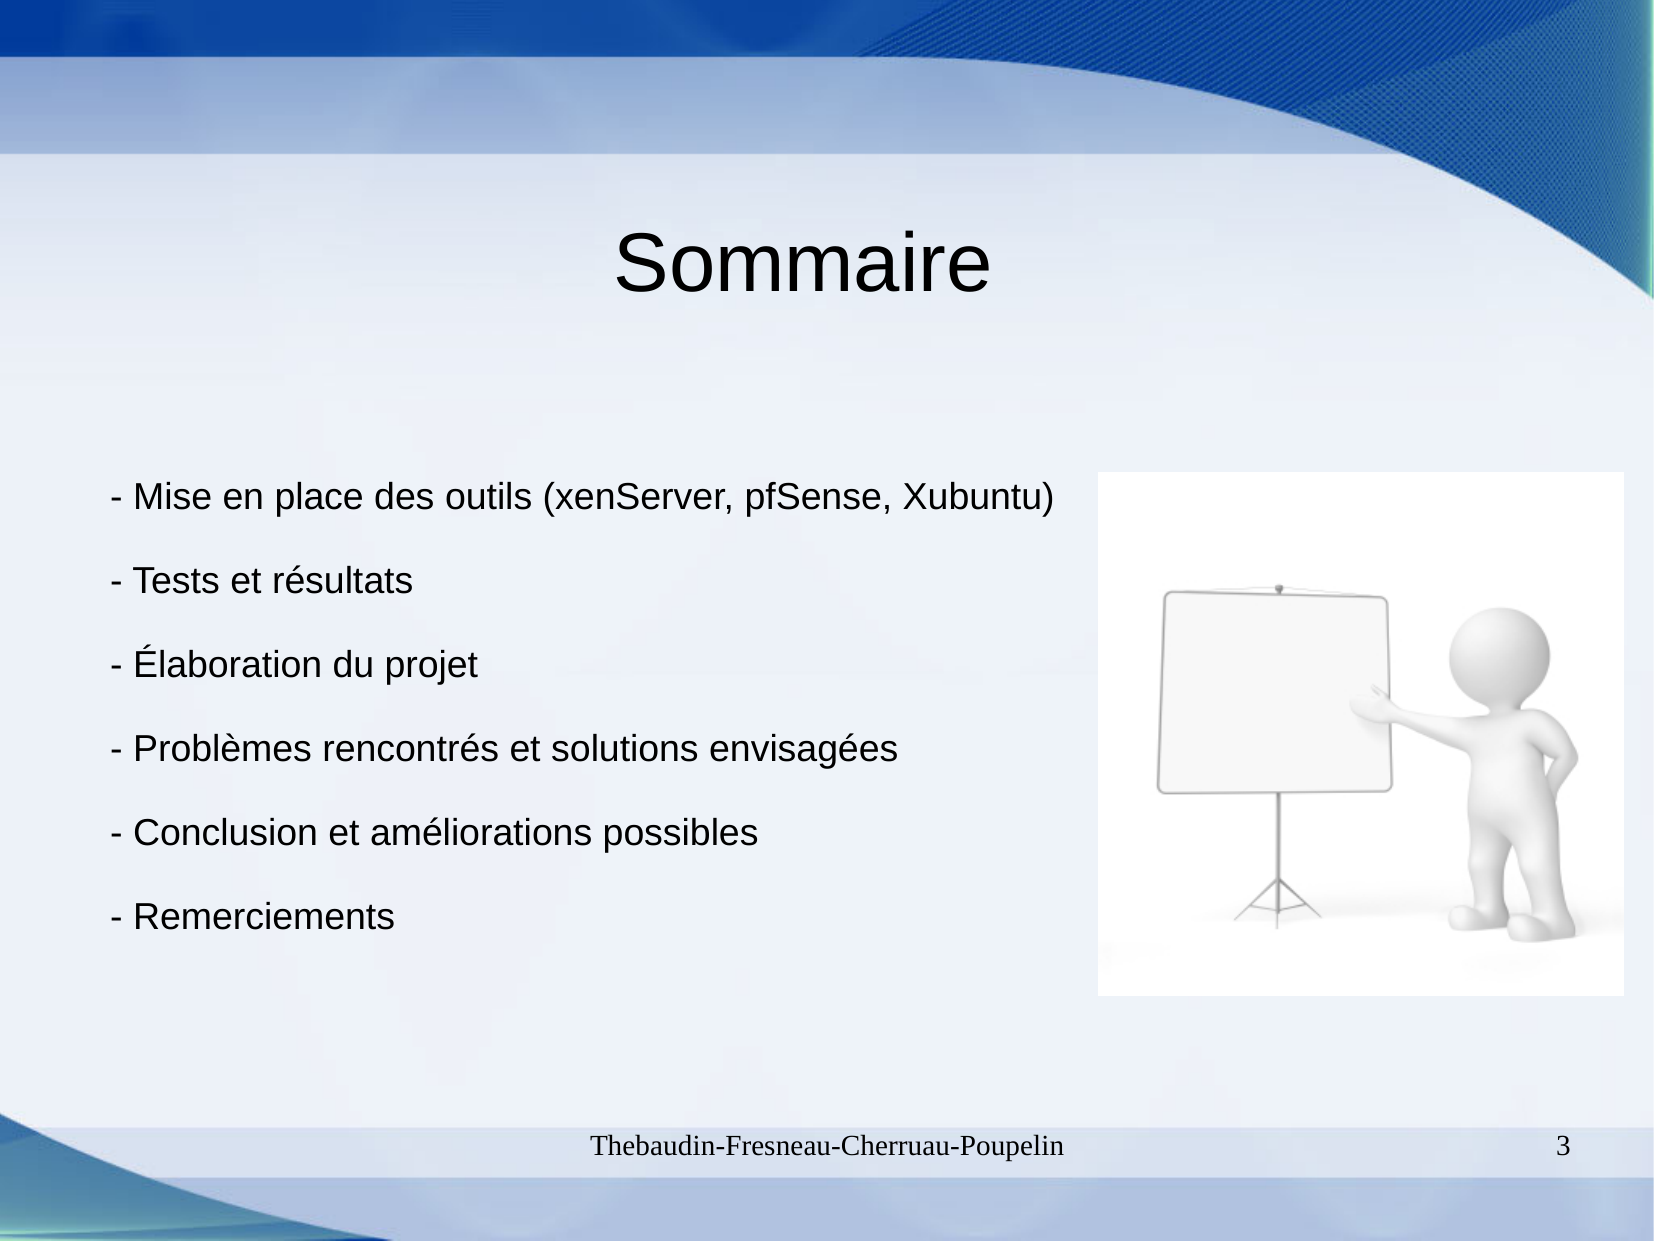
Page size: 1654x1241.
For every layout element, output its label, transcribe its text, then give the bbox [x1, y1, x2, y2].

title Sommaire [59, 159, 1548, 367]
text_box - Mise en place des outils (xenServer, pfSense, Xubuntu) - Tests et résultats - Élaboration du projet - Problèmes rencontrés et solutions envisagées - Conclusion et améliorations possibles - Remerciements [95, 468, 1360, 945]
picture [0, 0, 1654, 1241]
